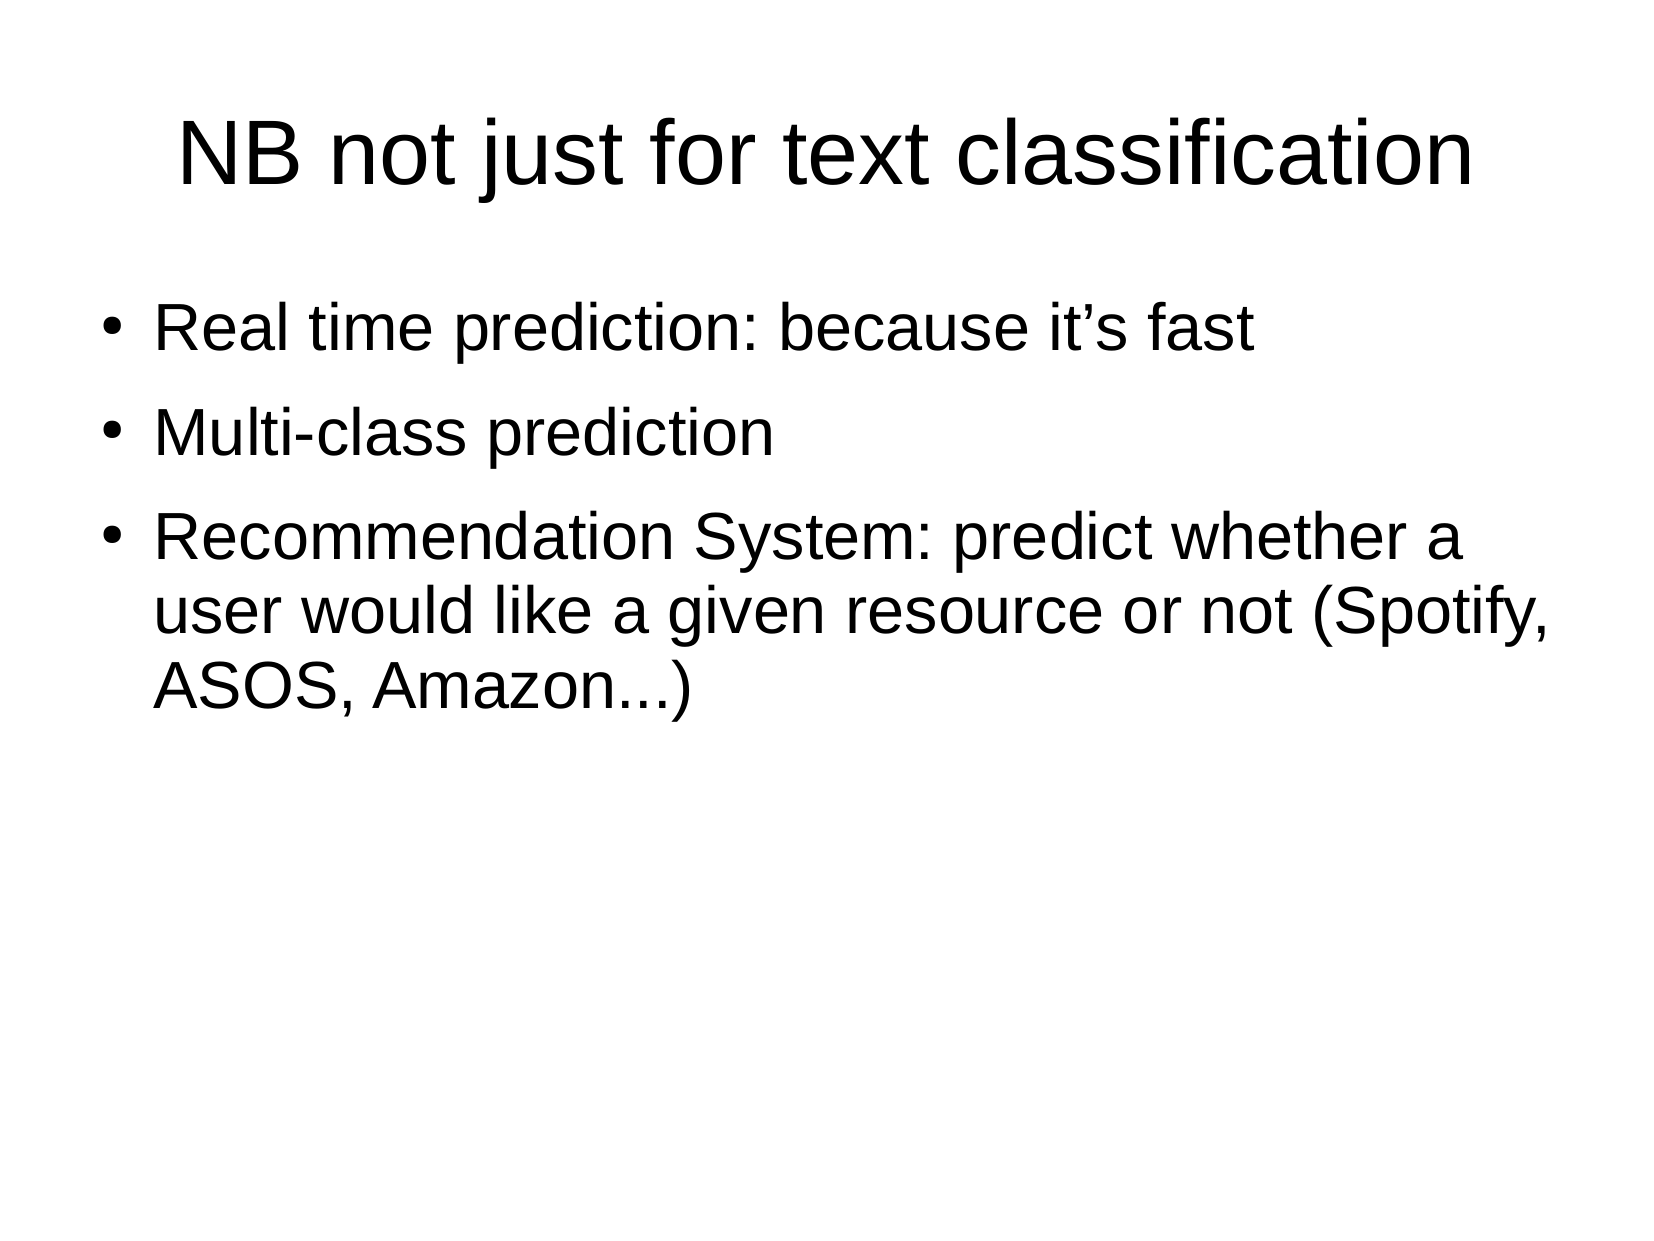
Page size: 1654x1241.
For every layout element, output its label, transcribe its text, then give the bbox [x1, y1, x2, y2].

title NB not just for text classification [82, 49, 1571, 257]
list Real time prediction: because it’s fast Multi-class prediction Recommendation System: predict whether a user would like a given resource or not (Spotify, ASOS, Amazon...) [82, 290, 1571, 1010]
